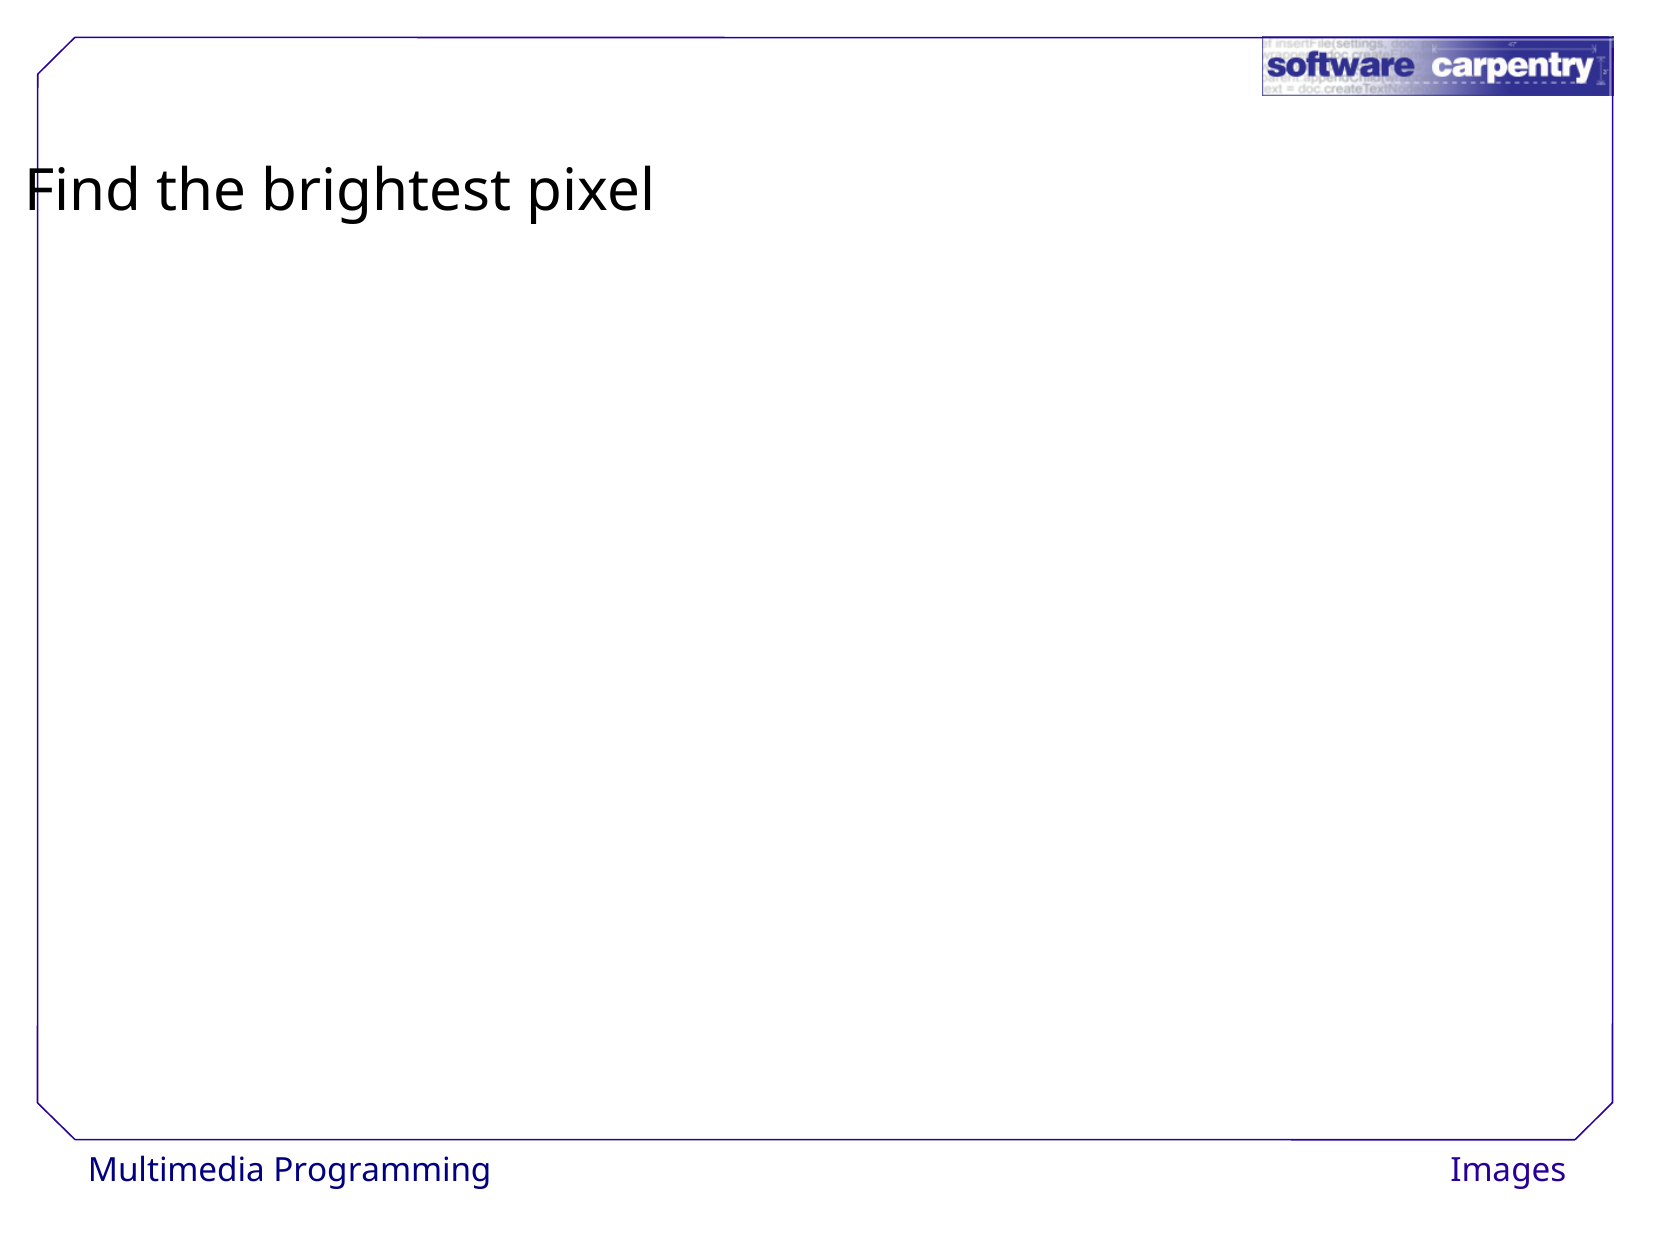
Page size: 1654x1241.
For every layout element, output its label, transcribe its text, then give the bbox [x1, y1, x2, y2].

text_box Find the brightest pixel [9, 109, 821, 231]
picture [1262, 36, 1614, 96]
